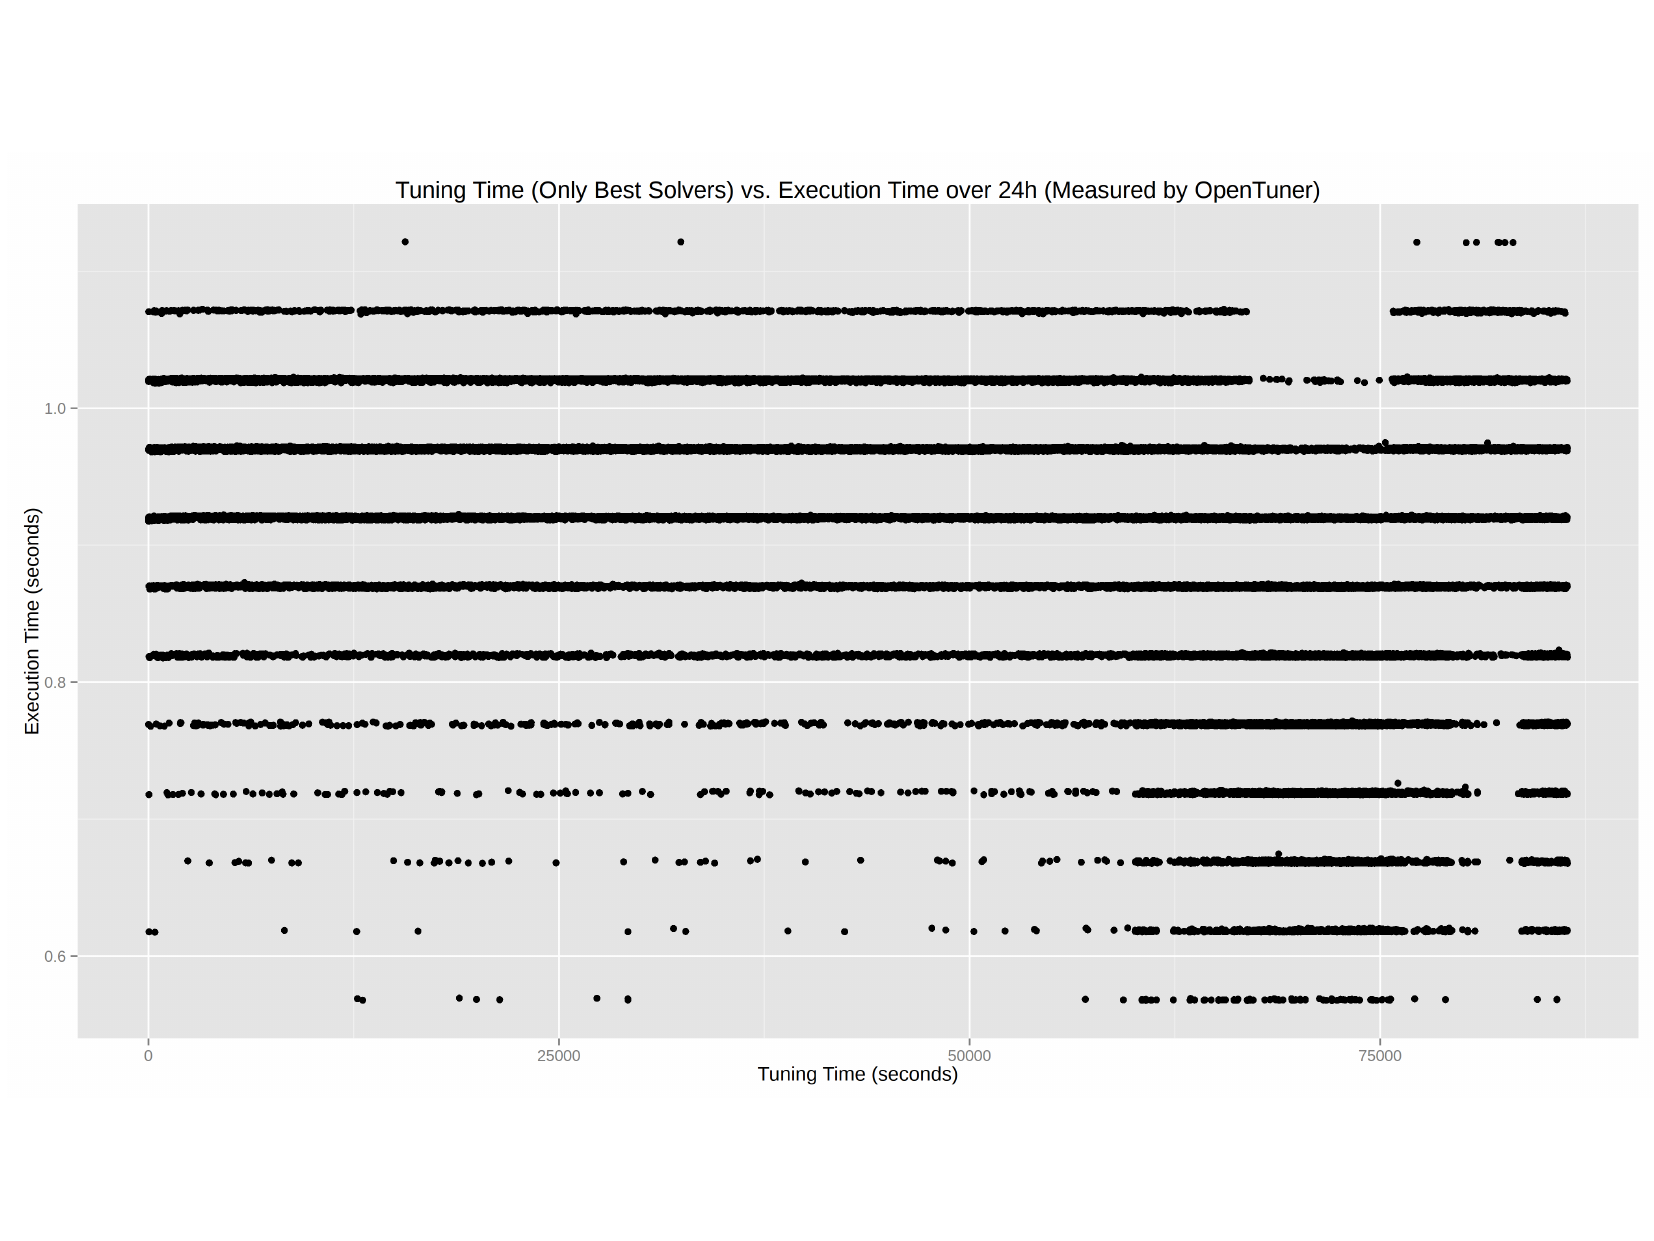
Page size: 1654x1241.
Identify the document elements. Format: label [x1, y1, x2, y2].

picture [7, 152, 1654, 1098]
